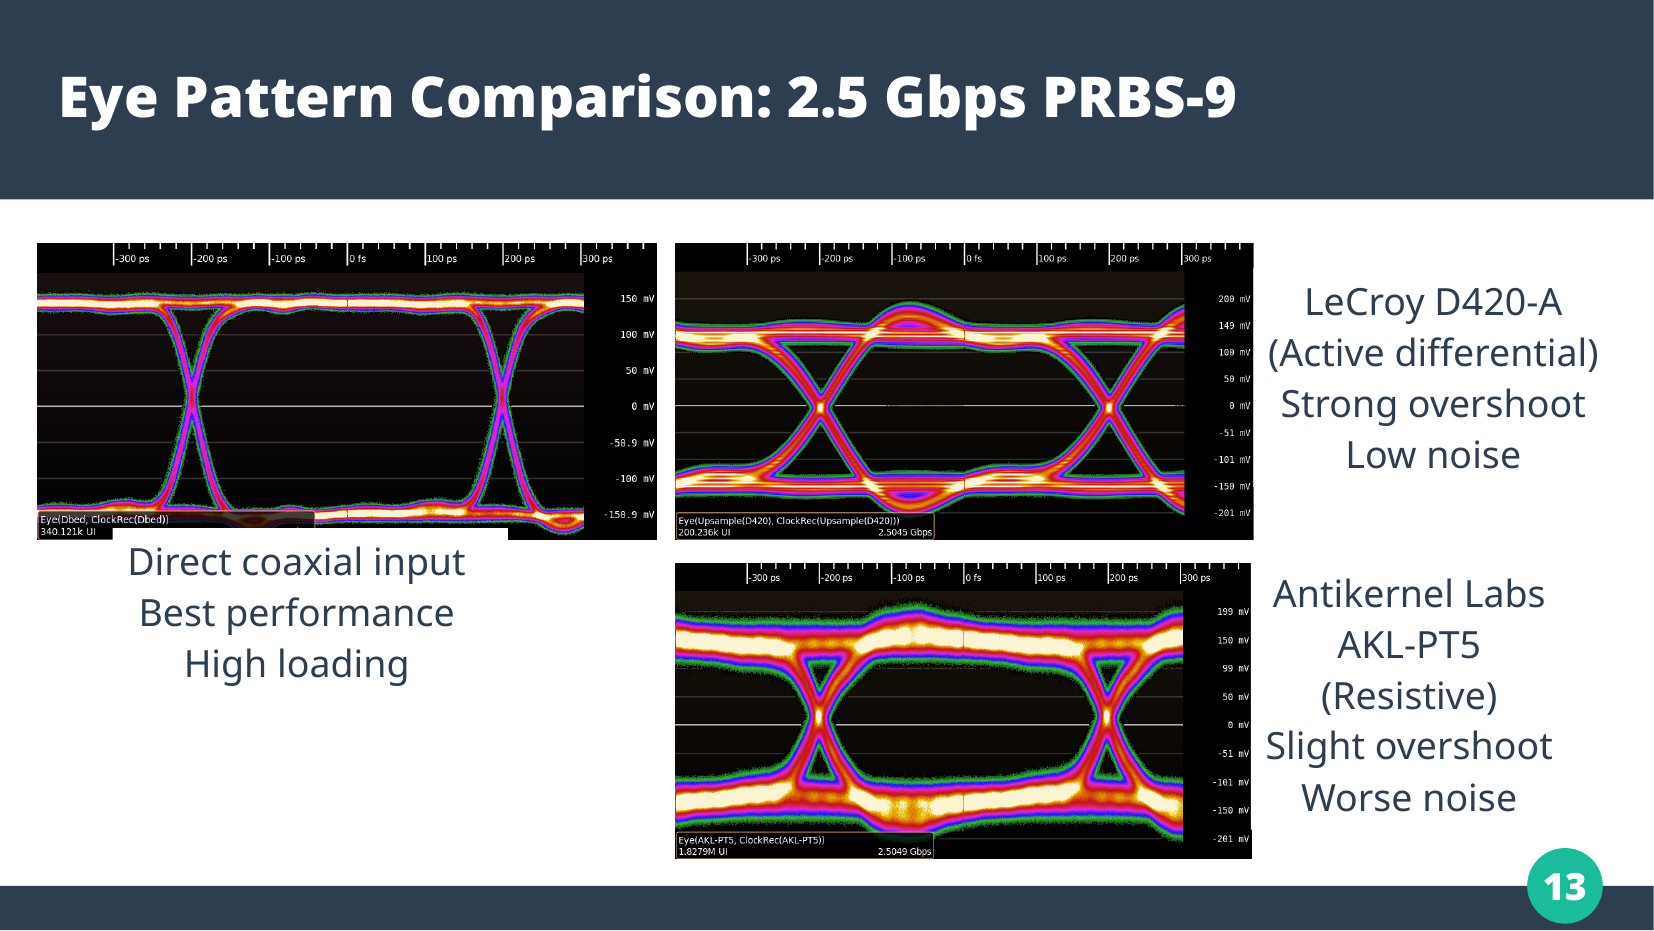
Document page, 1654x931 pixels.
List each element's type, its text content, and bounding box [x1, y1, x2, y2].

text_box Antikernel Labs AKL-PT5 (Resistive) Slight overshoot Worse noise [1250, 578, 1588, 811]
picture [37, 243, 657, 540]
picture [675, 243, 1254, 540]
title Eye Pattern Comparison: 2.5 Gbps PRBS-9 [59, 37, 1595, 155]
picture [675, 562, 1252, 859]
text_box Direct coaxial input Best performance High loading [112, 539, 508, 685]
text_box LeCroy D420-A (Active differential) Strong overshoot Low noise [1253, 282, 1645, 472]
